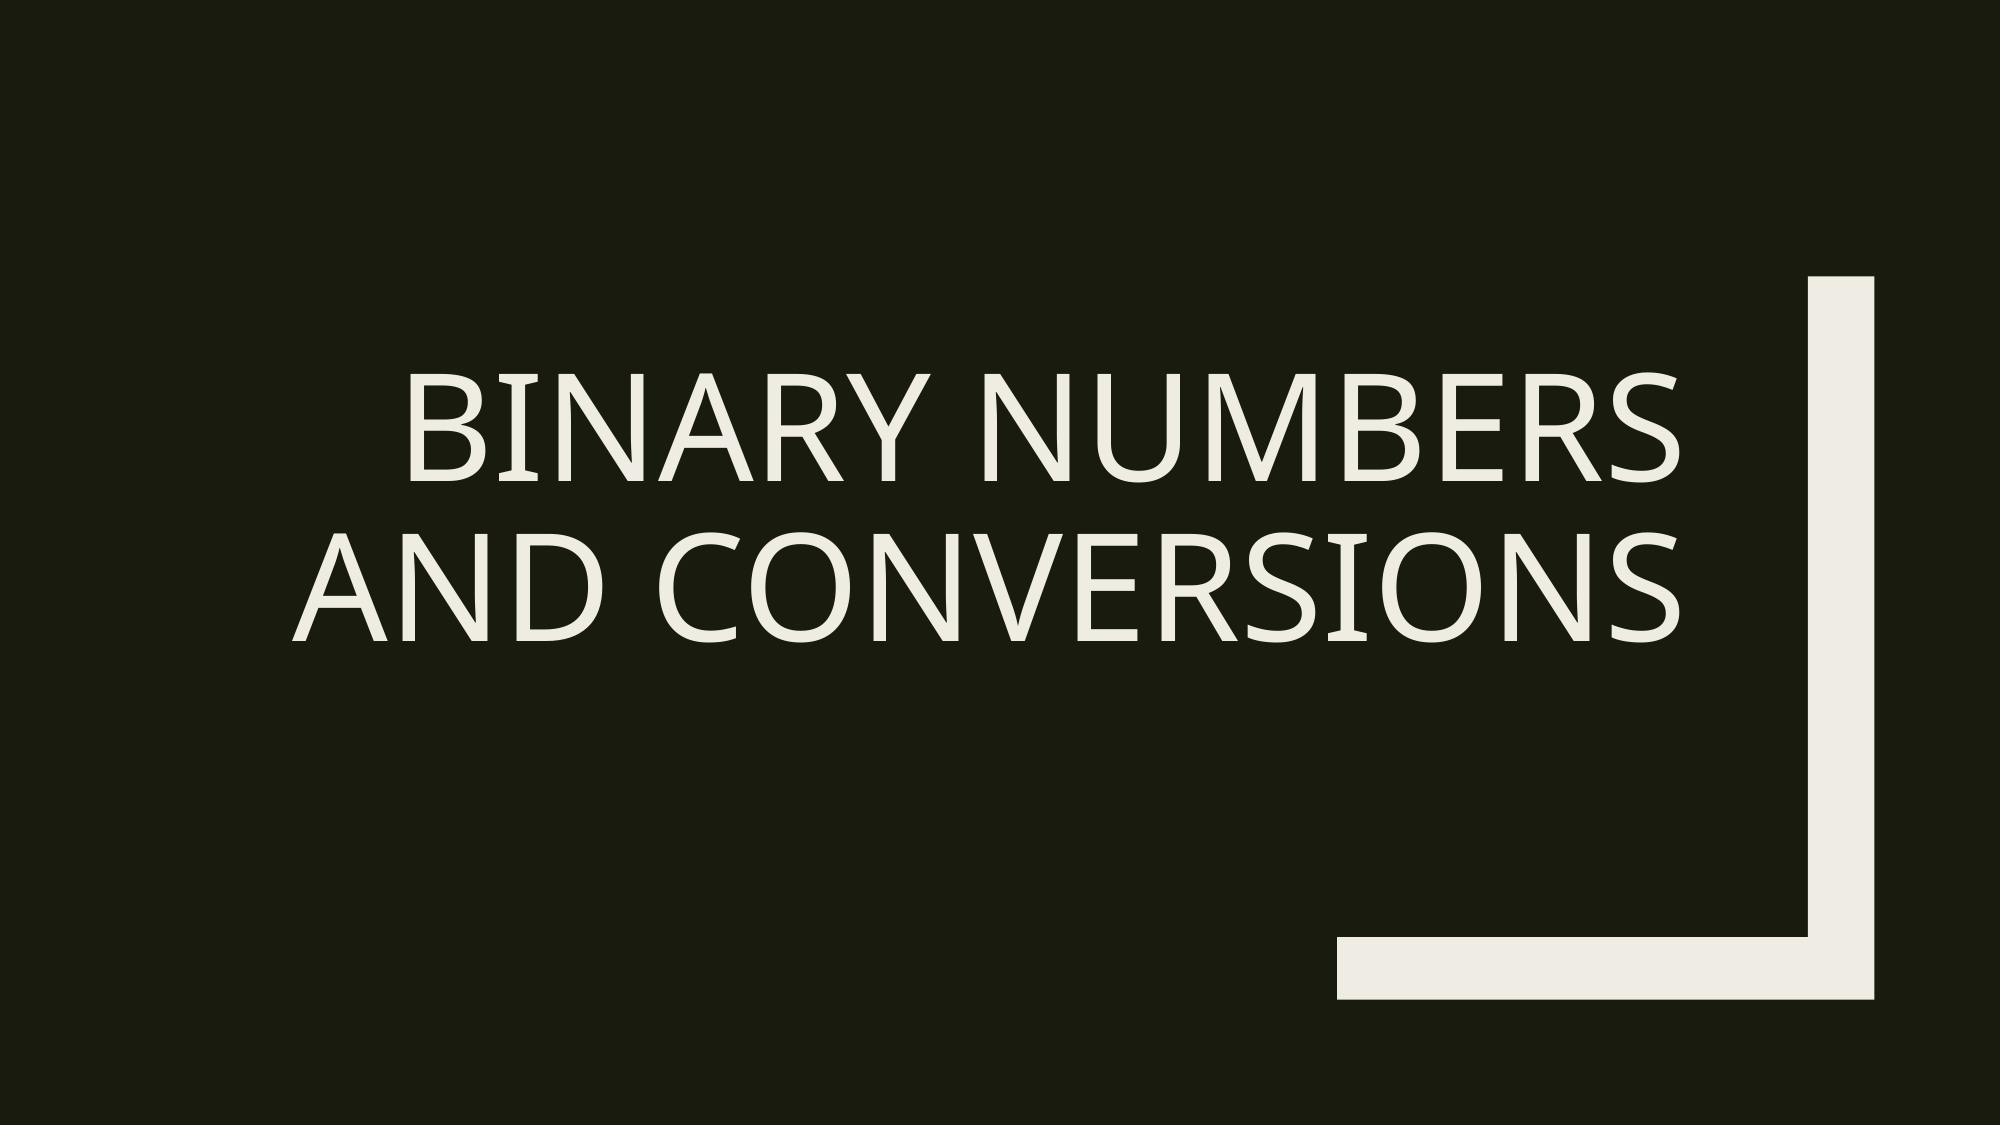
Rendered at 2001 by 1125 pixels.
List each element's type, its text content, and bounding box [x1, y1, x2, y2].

title Binary Numbers and Conversions [125, 213, 1703, 682]
